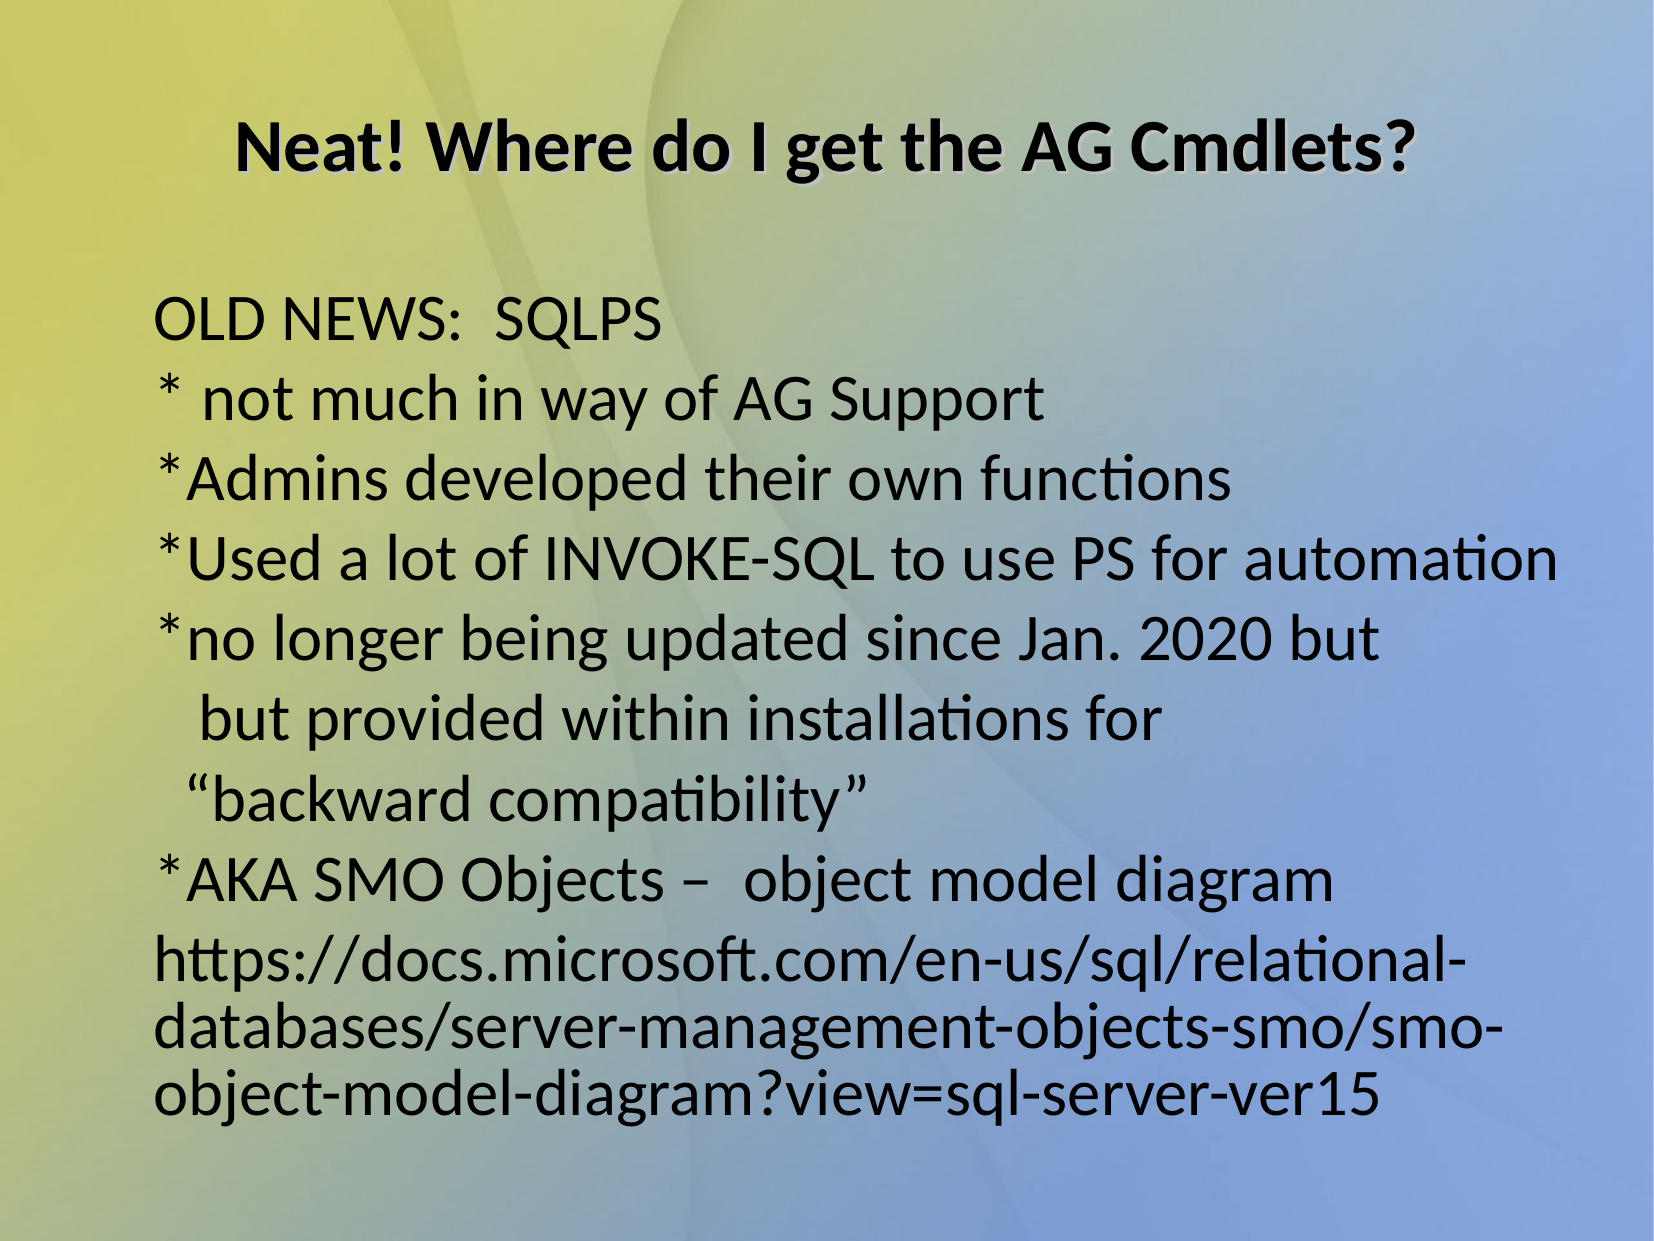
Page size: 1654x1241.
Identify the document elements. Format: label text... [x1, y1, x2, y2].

title Neat! Where do I get the AG Cmdlets? [82, 49, 1571, 257]
list OLD NEWS: SQLPS * not much in way of AG Support *Admins developed their own functions *Used a lot of INVOKE-SQL to use PS for automation *no longer being updated since Jan. 2020 but but provided within installations for “backward compatibility” *AKA SMO Objects – object model diagram https://docs.microsoft.com/en-us/sql/relational-databases/server-management-objects-smo/smo-object-model-diagram?view=sql-server-ver15 [82, 290, 1571, 1199]
picture [0, 0, 1654, 1241]
